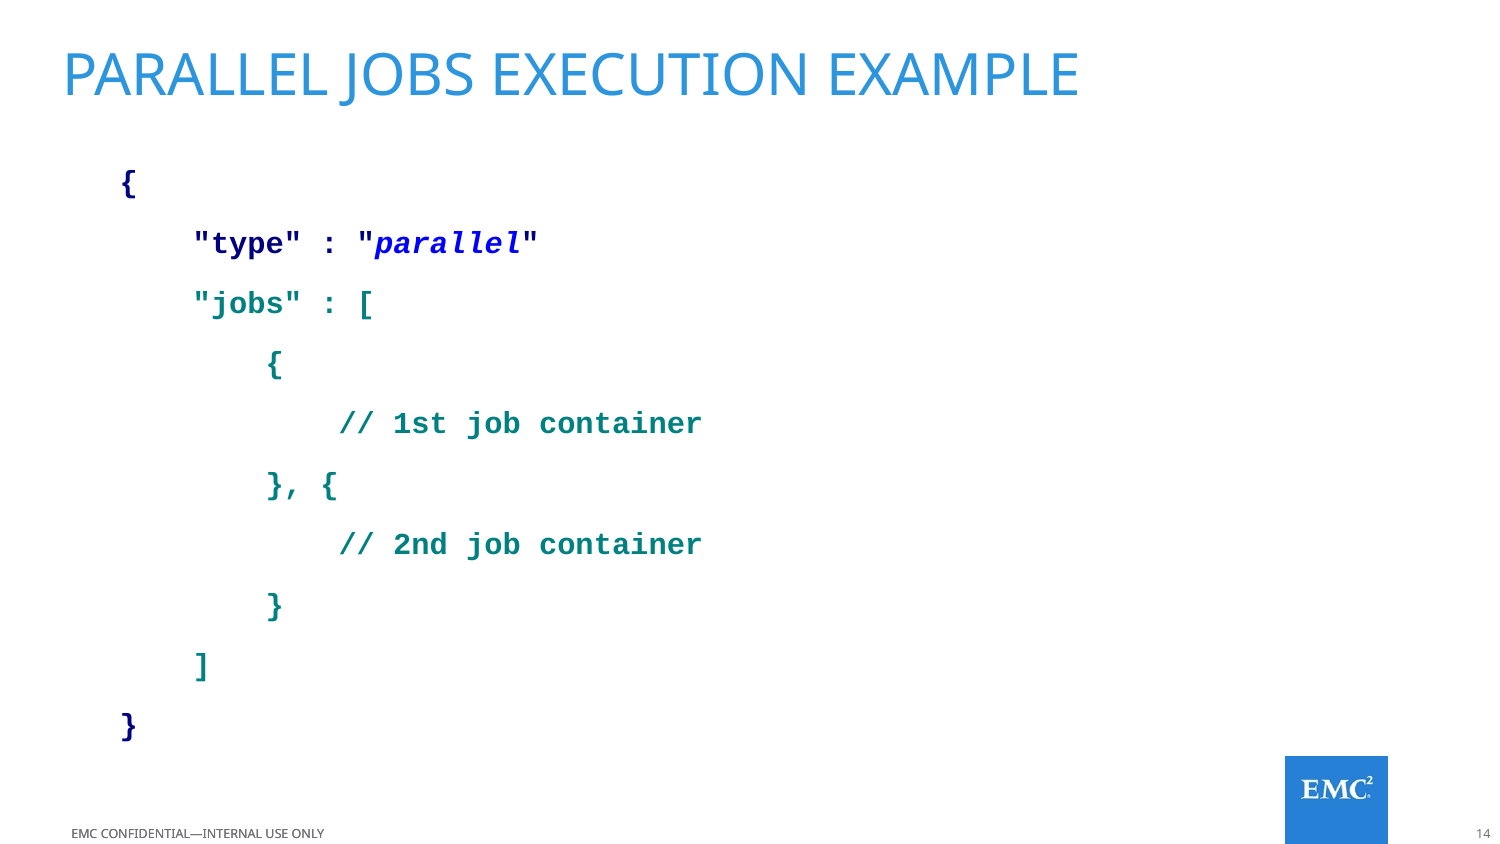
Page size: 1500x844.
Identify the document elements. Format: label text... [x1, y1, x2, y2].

title Parallel jobs execution example [62, 37, 1450, 108]
picture [1285, 756, 1388, 844]
list { "type" : "parallel" "jobs" : [ { // 1st job container }, { // 2nd job container } ] } [62, 162, 1450, 745]
